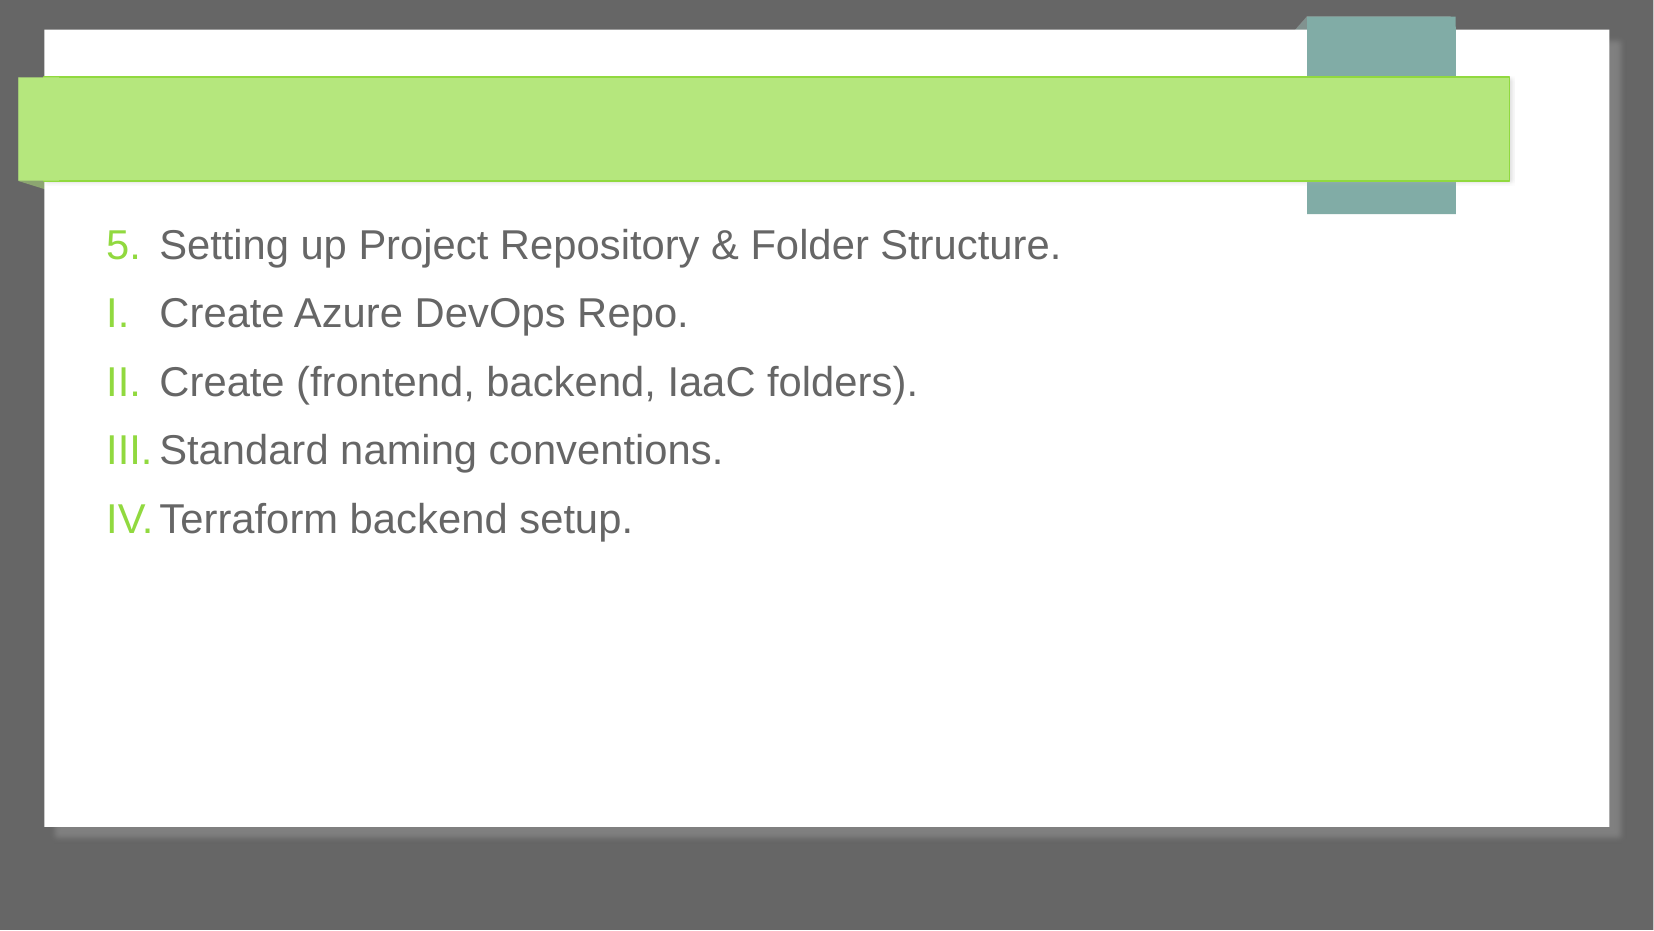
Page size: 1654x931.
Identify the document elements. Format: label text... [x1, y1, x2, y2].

list Setting up Project Repository & Folder Structure. Create Azure DevOps Repo. Create (frontend, backend, IaaC folders). Standard naming conventions. Terraform backend setup. [88, 221, 1565, 813]
